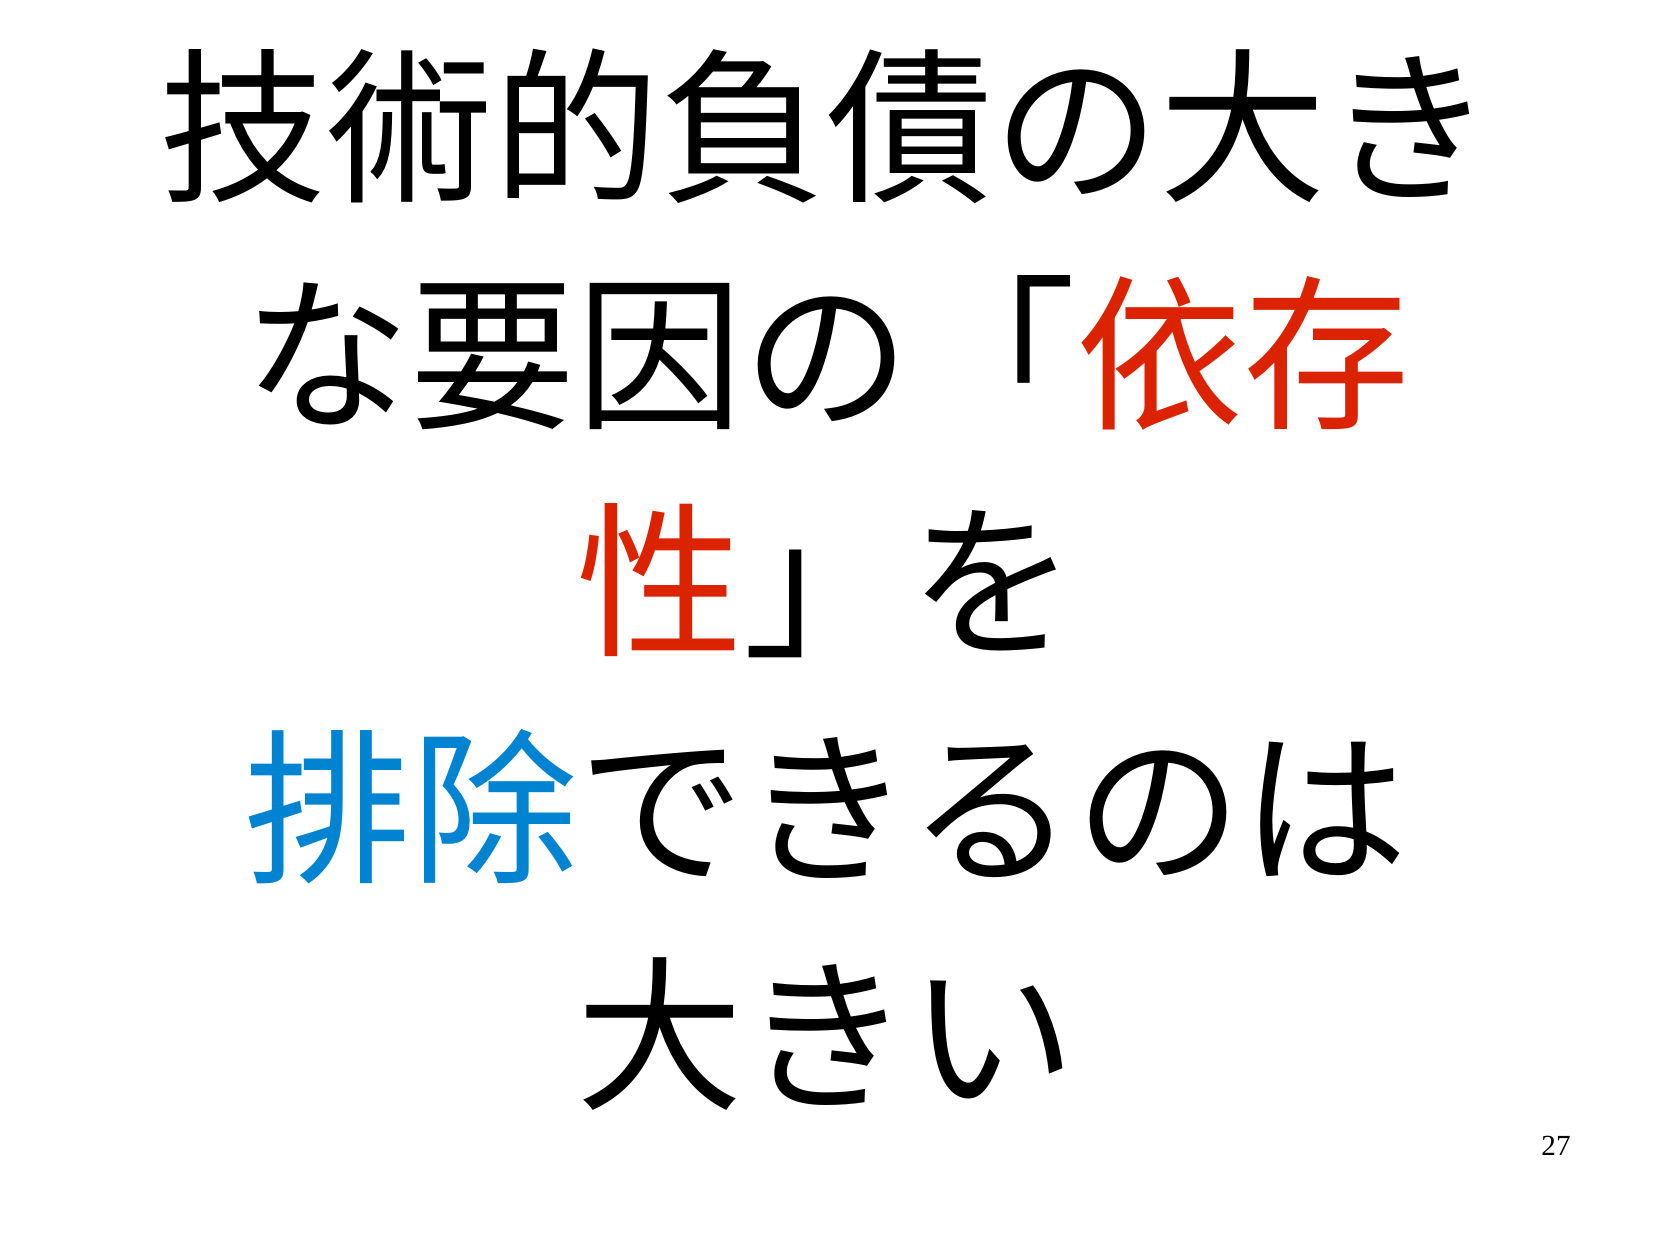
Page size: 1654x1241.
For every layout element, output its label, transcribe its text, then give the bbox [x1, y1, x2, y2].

subtitle 技術的負債の大きな要因の「依存性」を 排除できるのは 大きい [82, 56, 1571, 1102]
